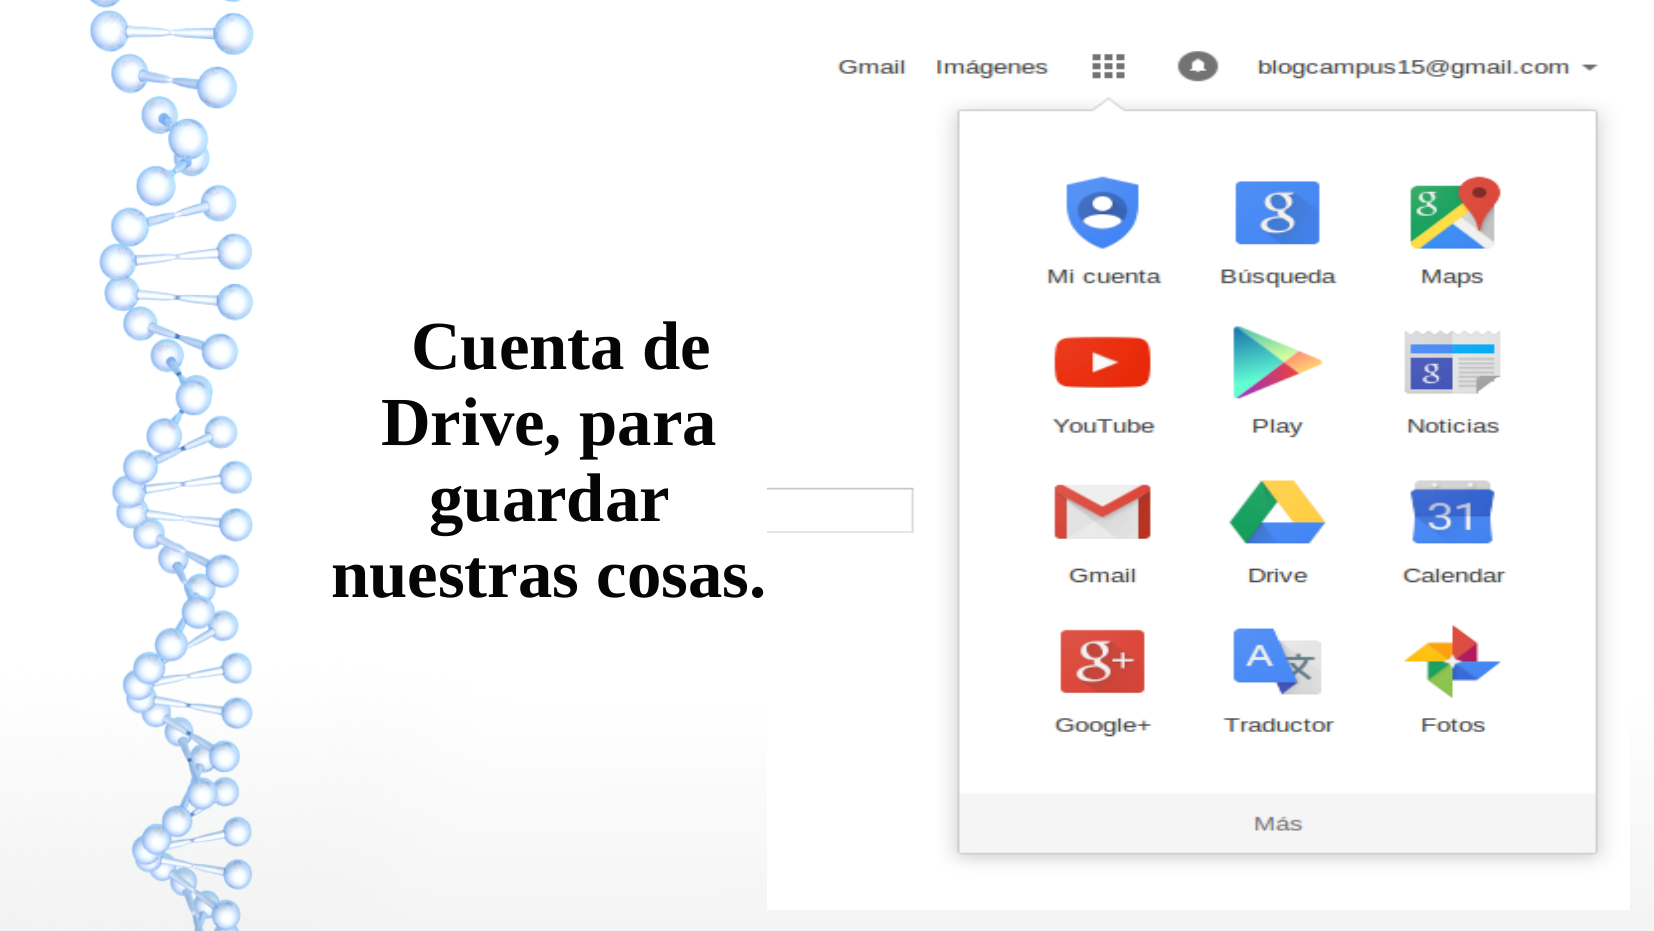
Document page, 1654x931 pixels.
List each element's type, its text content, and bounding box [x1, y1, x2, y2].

picture [0, 0, 1654, 931]
title Cuenta de Drive, para guardar nuestras cosas. [330, 47, 767, 875]
